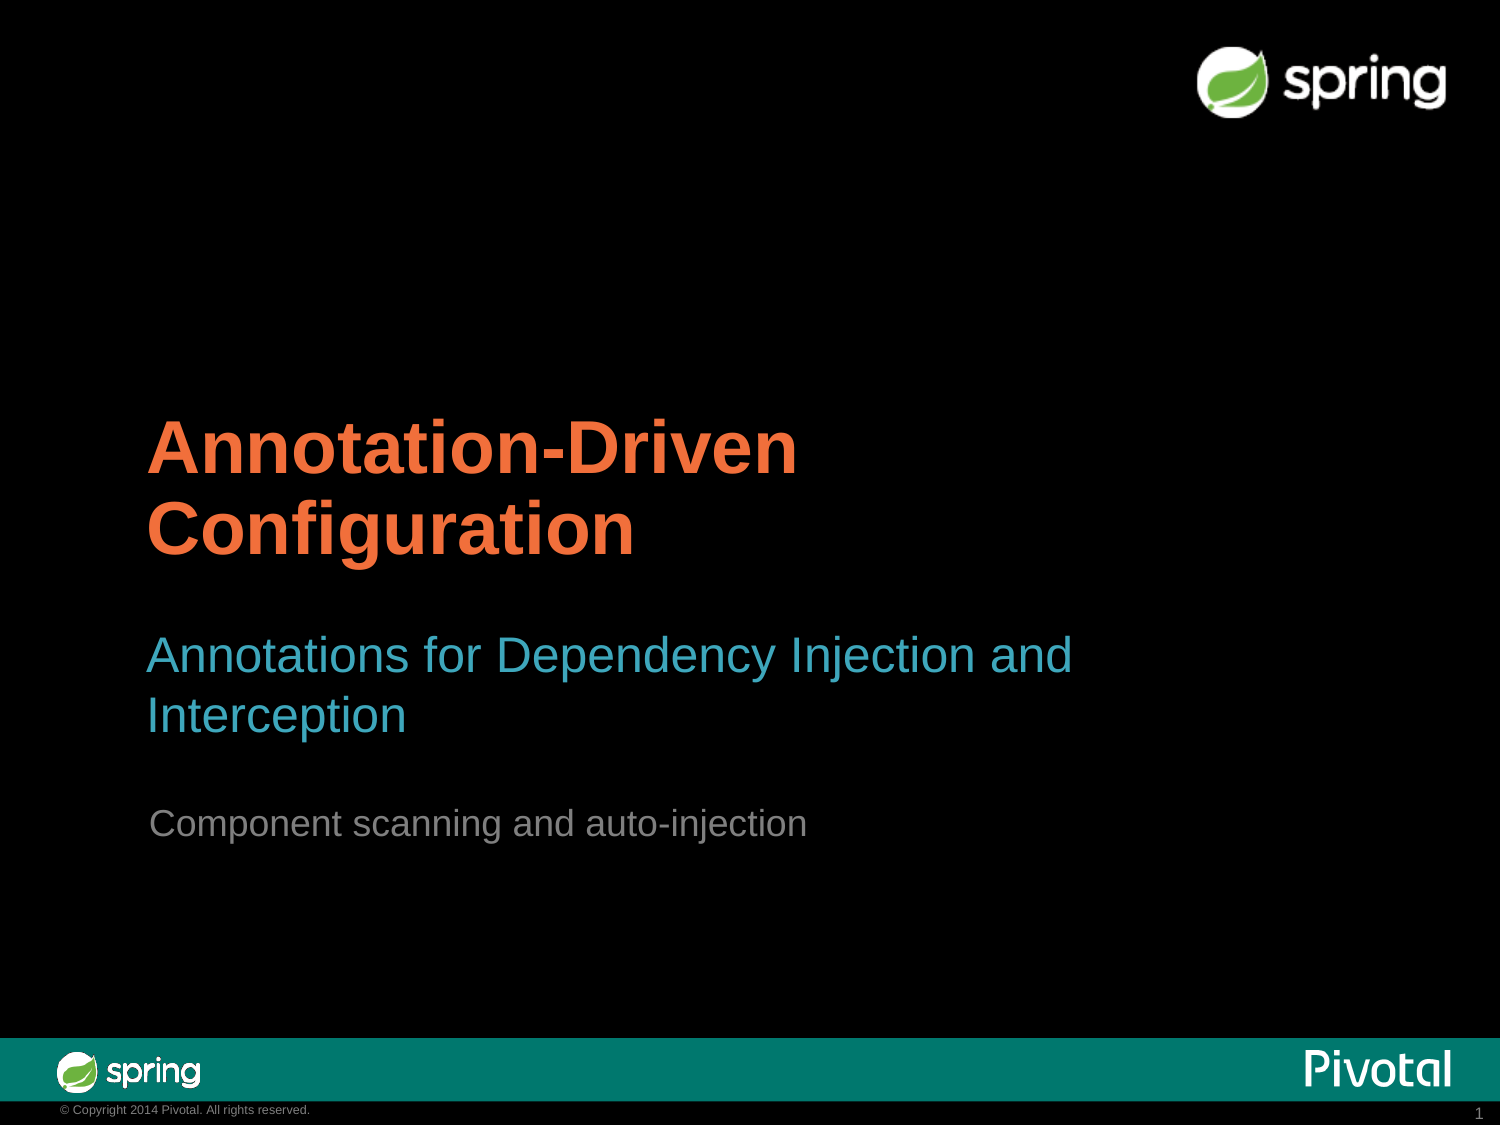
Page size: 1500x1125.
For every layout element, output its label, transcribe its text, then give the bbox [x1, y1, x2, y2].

picture [32, 1041, 210, 1103]
picture [1155, 28, 1465, 136]
list Component scanning and auto-injection [148, 798, 974, 845]
text_box Annotations for Dependency Injection and Interception [146, 622, 1139, 743]
title Annotation-Driven Configuration [146, 405, 866, 571]
picture [1304, 1047, 1452, 1090]
